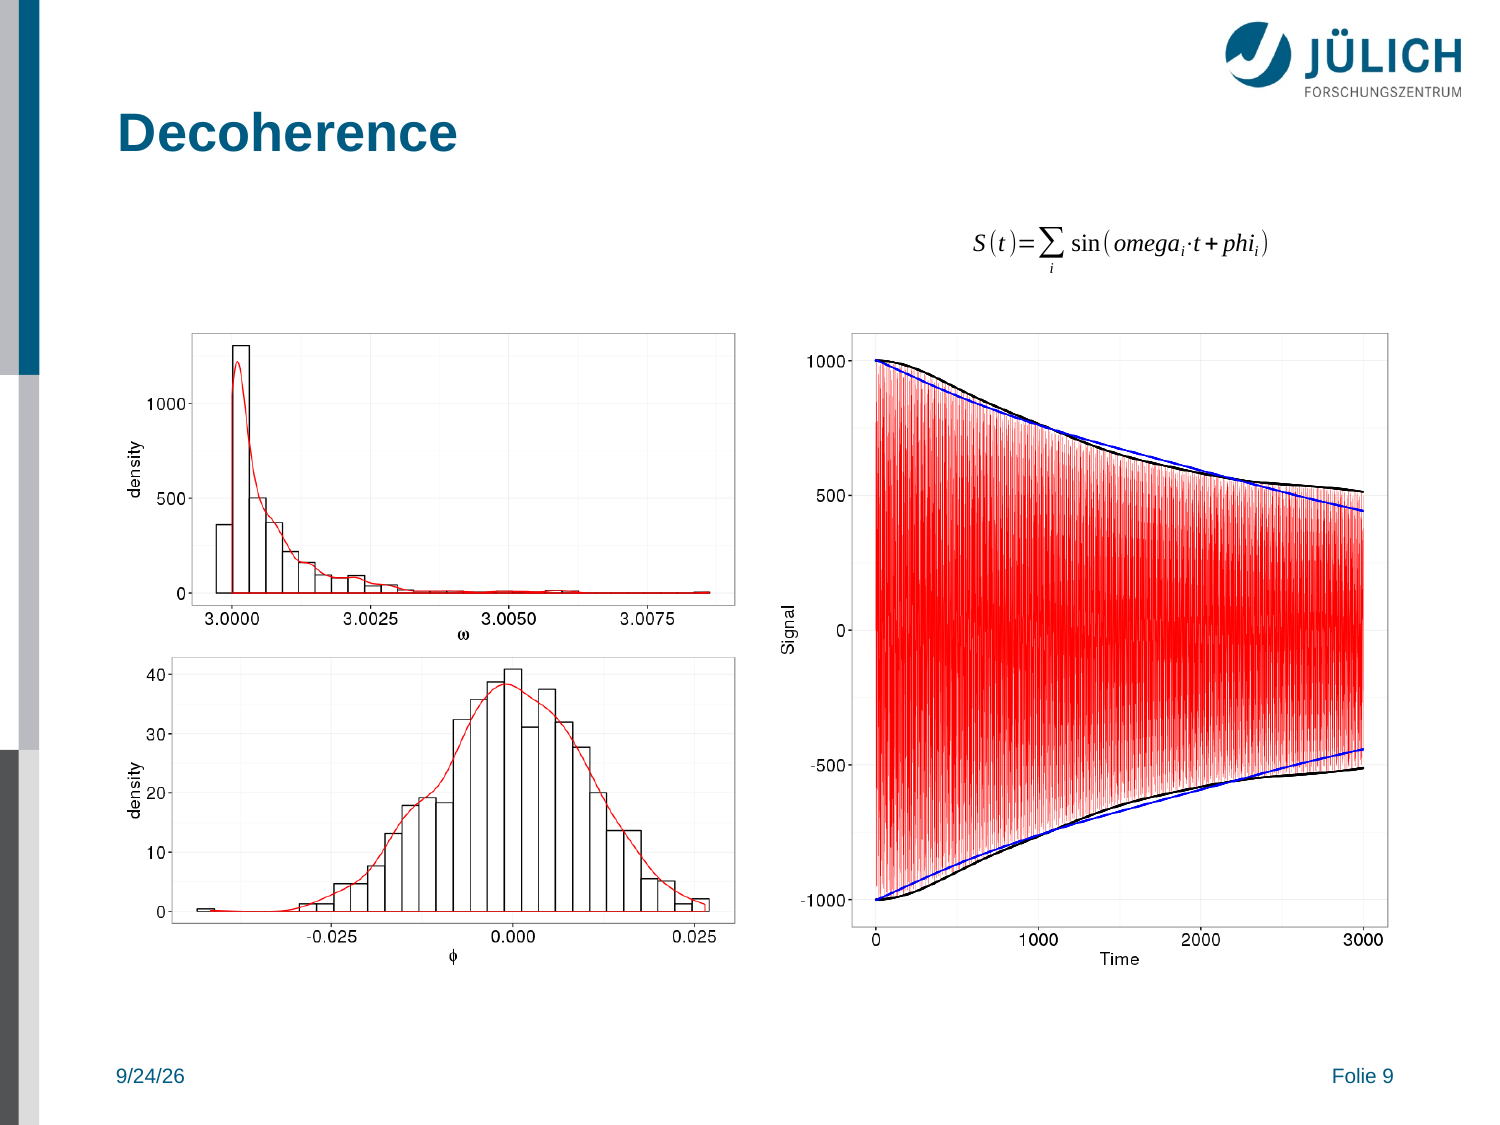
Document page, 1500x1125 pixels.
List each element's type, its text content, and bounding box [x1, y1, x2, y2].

picture [1224, 20, 1461, 97]
title Decoherence [117, 99, 1393, 165]
picture [117, 326, 741, 974]
picture [771, 326, 1394, 974]
chart [966, 224, 1276, 276]
